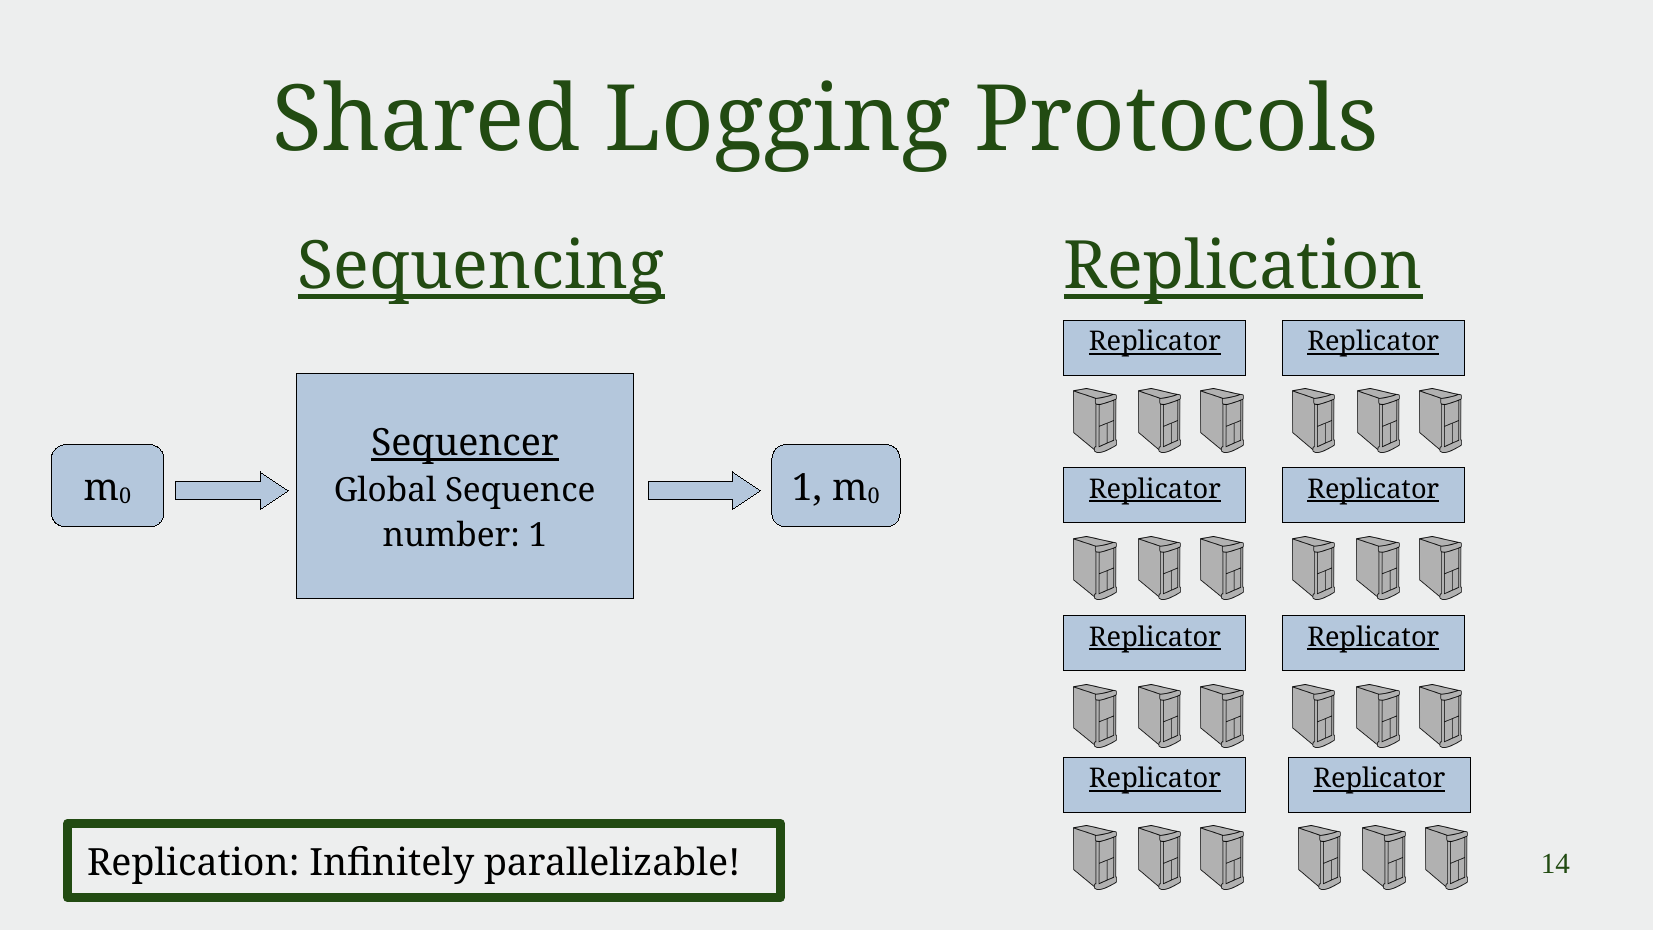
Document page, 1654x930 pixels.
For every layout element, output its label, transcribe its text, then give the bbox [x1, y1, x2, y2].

text_box Replication: Infinitely parallelizable! [67, 823, 780, 898]
picture [1298, 825, 1341, 890]
picture [1073, 388, 1117, 453]
text_box Replicator [1063, 467, 1246, 523]
picture [1200, 388, 1244, 453]
picture [1138, 825, 1181, 890]
picture [1200, 825, 1244, 890]
picture [1073, 684, 1117, 748]
picture [1292, 388, 1335, 453]
text_box Replicator [1282, 320, 1465, 376]
text_box Replicator [1288, 757, 1471, 813]
list Replication [844, 217, 1571, 757]
list Sequencing [82, 217, 809, 757]
picture [1356, 536, 1400, 600]
text_box Replicator [1063, 615, 1246, 671]
picture [1419, 536, 1462, 600]
text_box [175, 471, 289, 510]
picture [1138, 536, 1181, 600]
text_box [648, 471, 761, 510]
text_box Sequencer Global Sequence number: 1 [296, 373, 634, 599]
picture [1357, 388, 1400, 453]
picture [1138, 684, 1181, 748]
text_box Replicator [1282, 615, 1465, 671]
picture [1073, 825, 1117, 890]
title Shared Logging Protocols [82, 37, 1571, 193]
picture [1292, 684, 1335, 748]
picture [1362, 825, 1406, 890]
text_box Replicator [1063, 320, 1246, 376]
picture [1419, 388, 1462, 453]
picture [1138, 388, 1181, 453]
picture [1425, 825, 1468, 890]
picture [1356, 684, 1400, 748]
text_box m0 [51, 444, 164, 527]
text_box Replicator [1063, 757, 1246, 813]
picture [1200, 684, 1244, 748]
picture [1200, 536, 1244, 600]
text_box Replicator [1282, 467, 1465, 523]
picture [1419, 684, 1462, 748]
text_box 1, m0 [771, 444, 901, 527]
picture [1292, 536, 1335, 600]
picture [1073, 536, 1117, 600]
